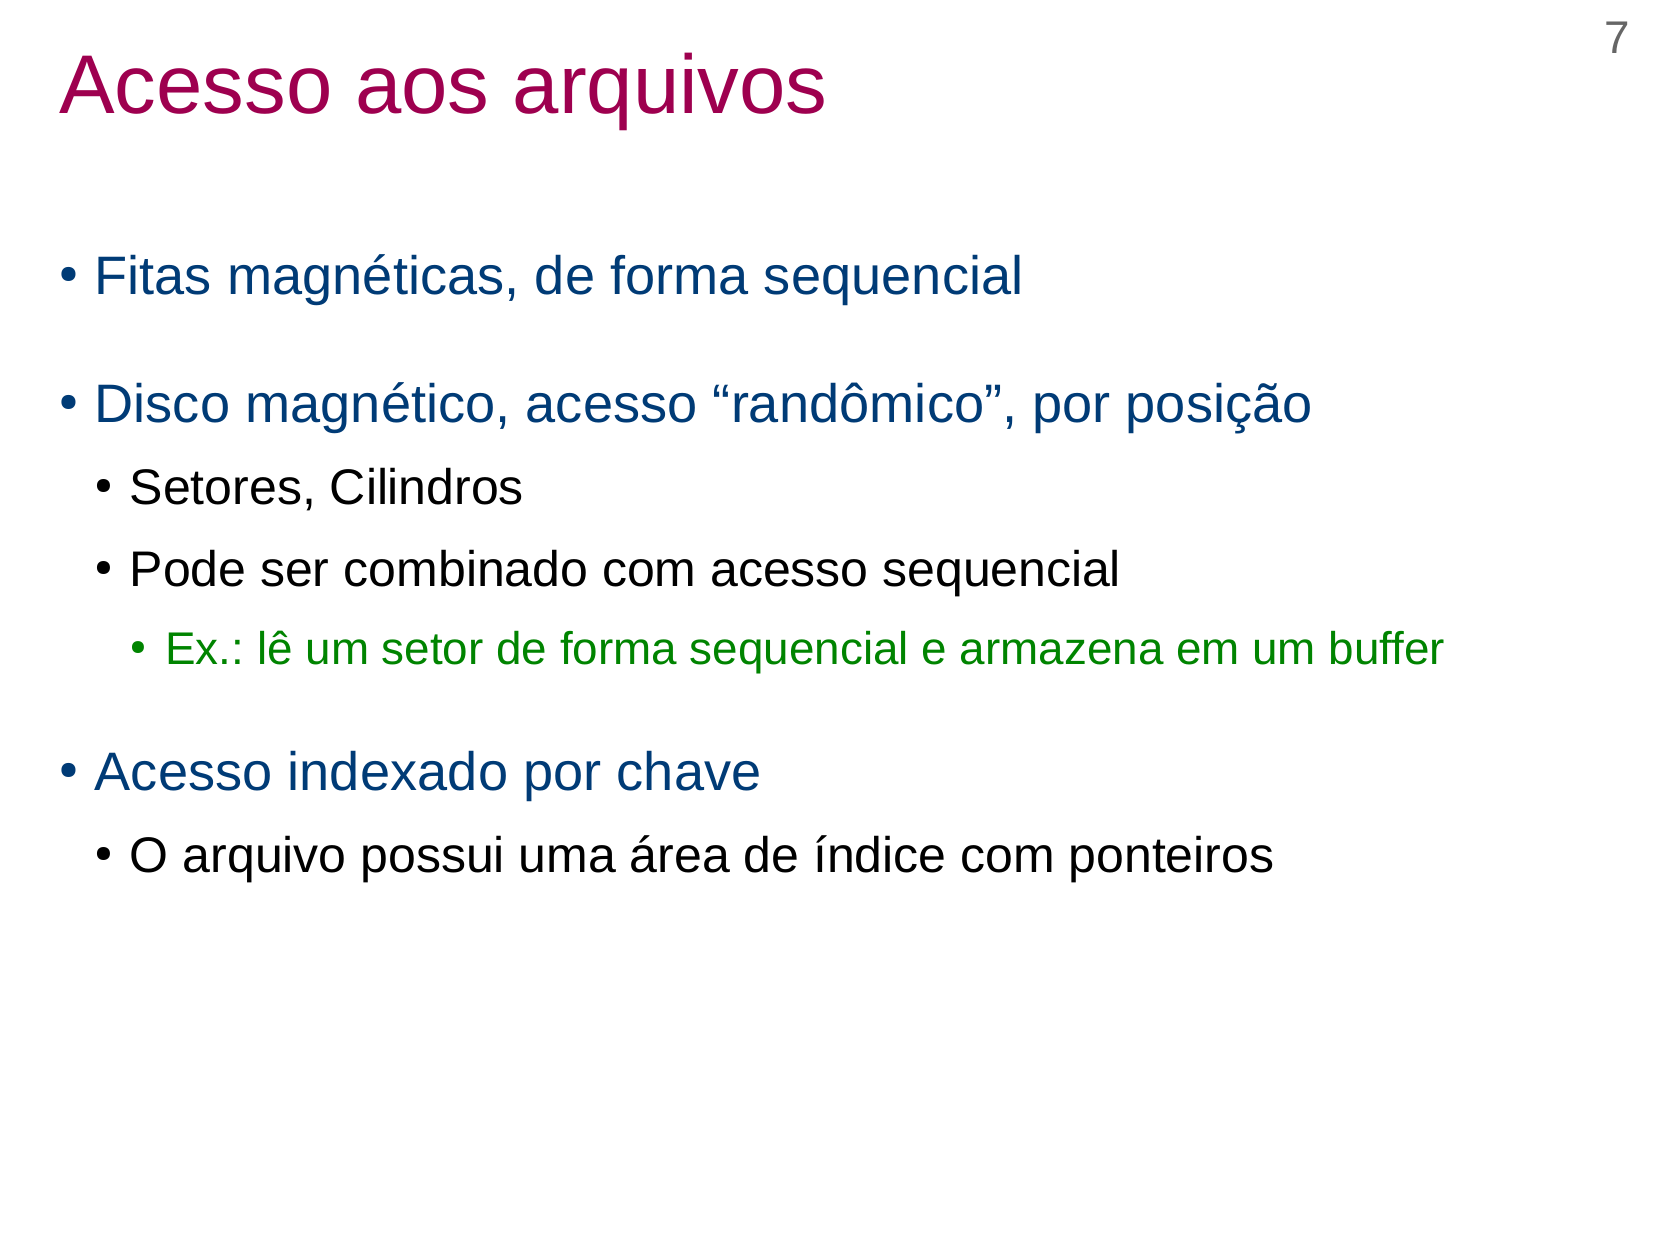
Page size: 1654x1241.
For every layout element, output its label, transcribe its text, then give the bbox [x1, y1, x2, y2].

list Fitas magnéticas, de forma sequencial Disco magnético, acesso “randômico”, por posição Setores, Cilindros Pode ser combinado com acesso sequencial Ex.: lê um setor de forma sequencial e armazena em um buffer Acesso indexado por chave O arquivo possui uma área de índice com ponteiros [59, 236, 1595, 1211]
title Acesso aos arquivos [59, 29, 1595, 148]
